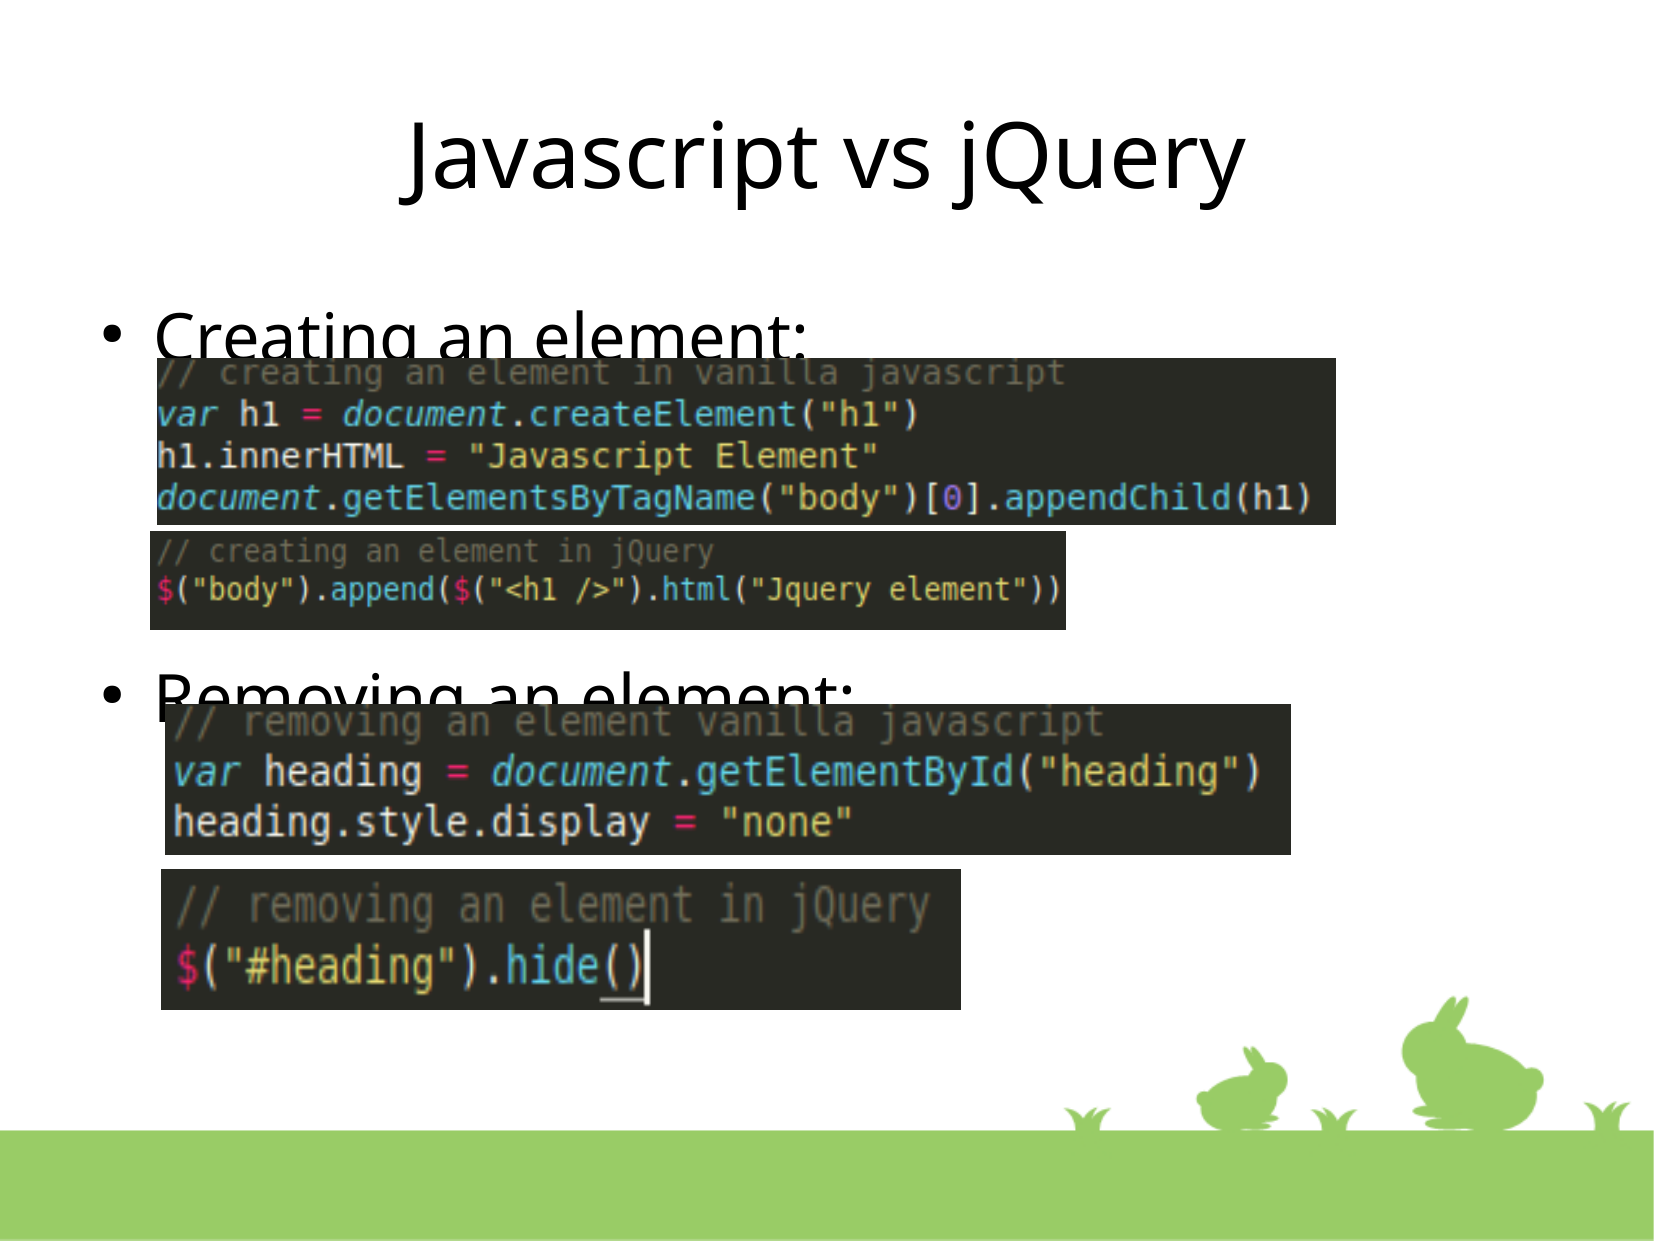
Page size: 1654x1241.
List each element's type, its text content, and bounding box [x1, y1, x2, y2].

title Javascript vs jQuery [82, 49, 1571, 257]
picture [0, 0, 1654, 1241]
list Creating an element: Removing an element: [82, 290, 1571, 1010]
